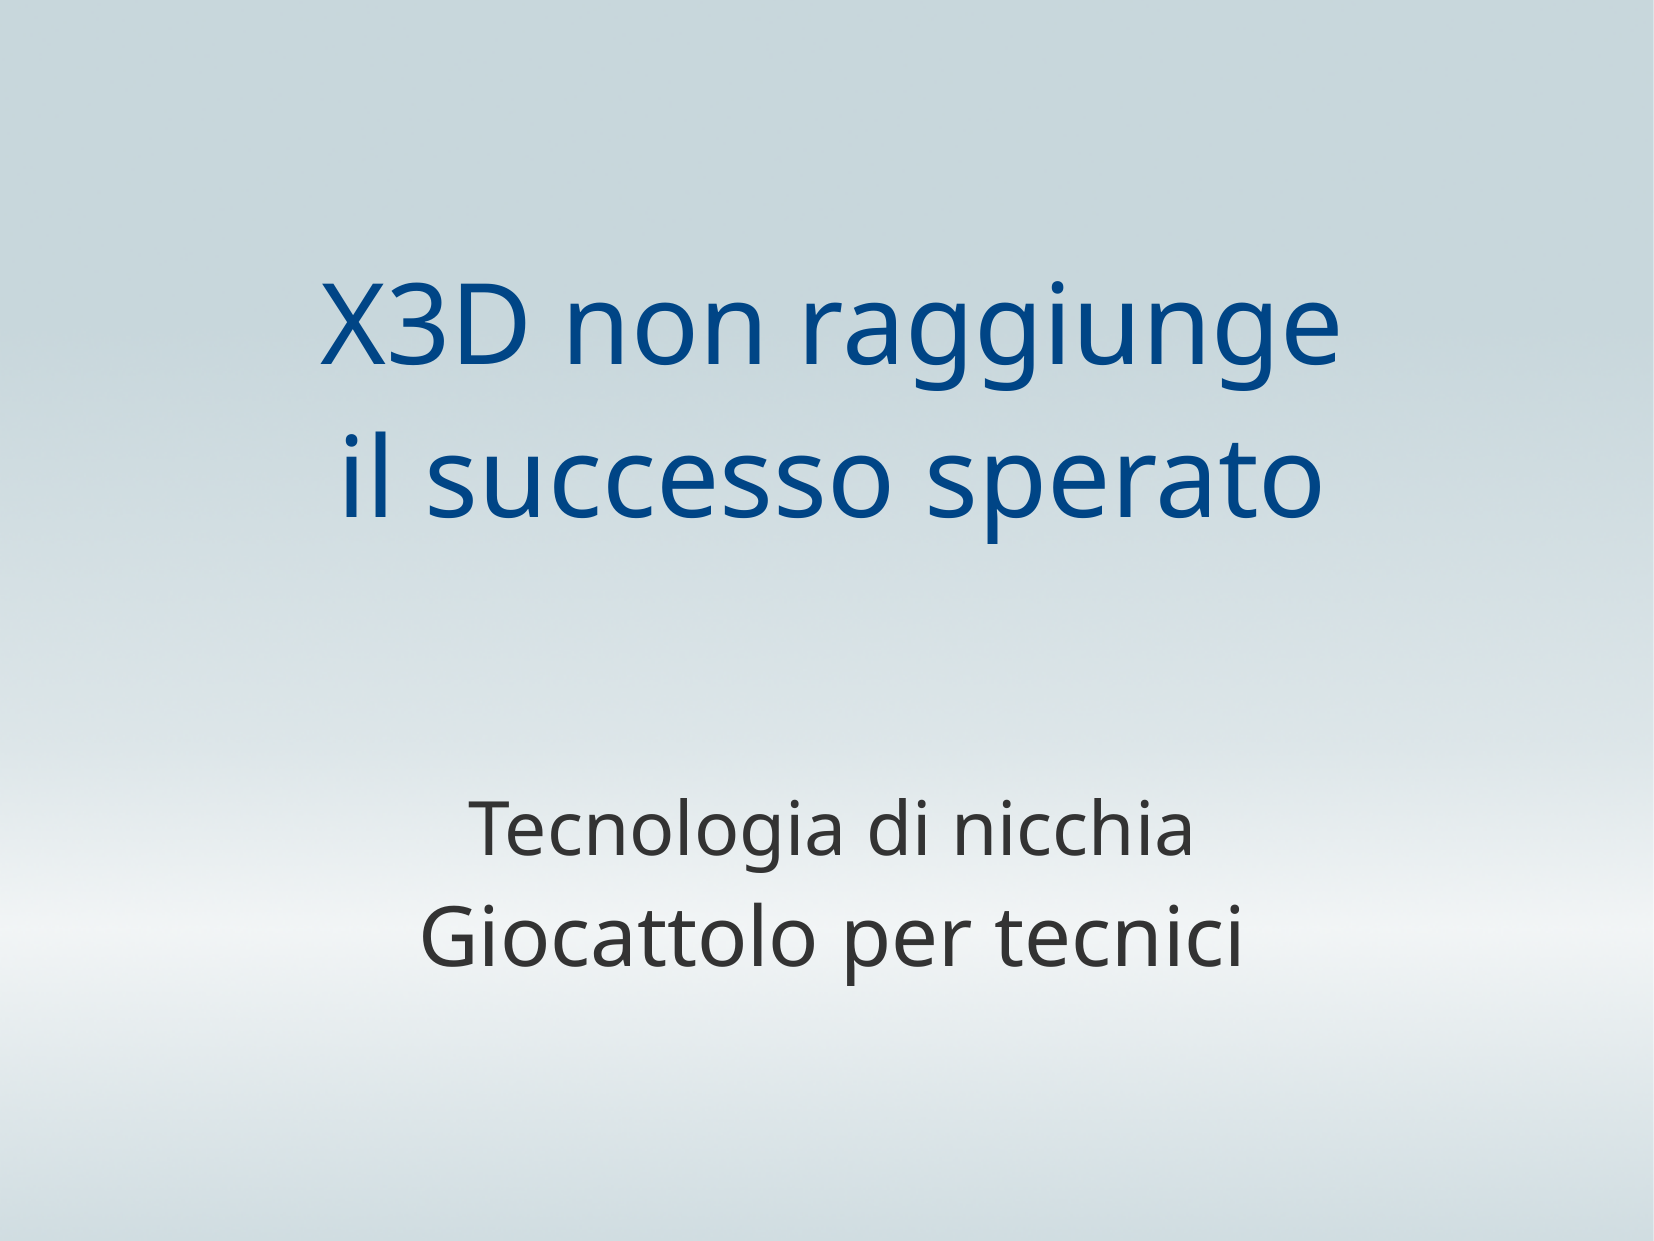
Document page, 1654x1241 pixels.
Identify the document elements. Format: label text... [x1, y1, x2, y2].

text_box Tecnologia di nicchia Giocattolo per tecnici [301, 768, 1365, 1005]
text_box X3D non raggiunge il successo sperato [301, 236, 1365, 566]
picture [0, 0, 1654, 1241]
